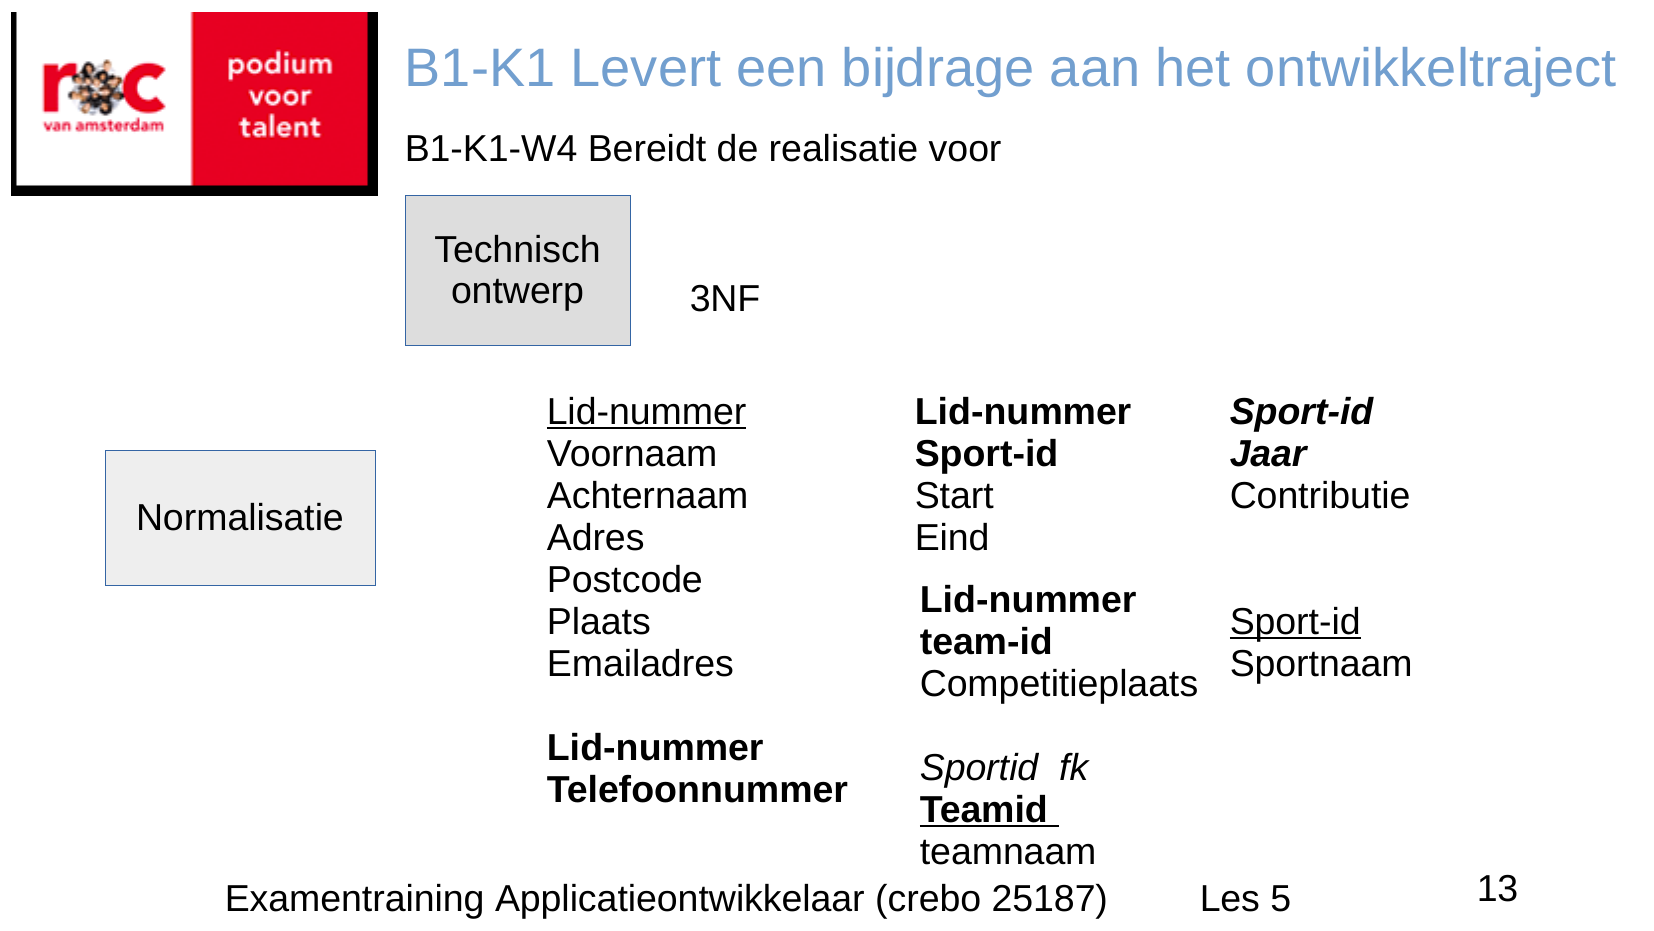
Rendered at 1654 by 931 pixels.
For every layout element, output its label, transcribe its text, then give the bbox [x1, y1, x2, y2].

picture [11, 12, 378, 196]
text_box 3NF [675, 270, 1006, 327]
text_box Normalisatie [105, 450, 376, 586]
text_box Lid-nummer Voornaam Achternaam Adres Postcode Plaats Emailadres Lid-nummer Telefoonnummer [532, 383, 905, 861]
text_box Lid-nummer Sport-id Start Eind [900, 383, 1156, 601]
text_box Technisch ontwerp [405, 195, 631, 346]
text_box Les 5 [1185, 870, 1336, 927]
text_box Lid-nummer team-id Competitieplaats Sportid fk Teamid teamnaam [905, 571, 1276, 881]
text_box B1-K1 Levert een bijdrage aan het ontwikkeltraject [390, 30, 1654, 166]
text_box Examentraining Applicatieontwikkelaar (crebo 25187) [210, 870, 1141, 927]
text_box Sport-id Jaar Contributie Sport-id Sportnaam [1215, 383, 1654, 861]
text_box <number> [1462, 861, 1654, 931]
text_box B1-K1-W4 Bereidt de realisatie voor [390, 120, 1486, 219]
